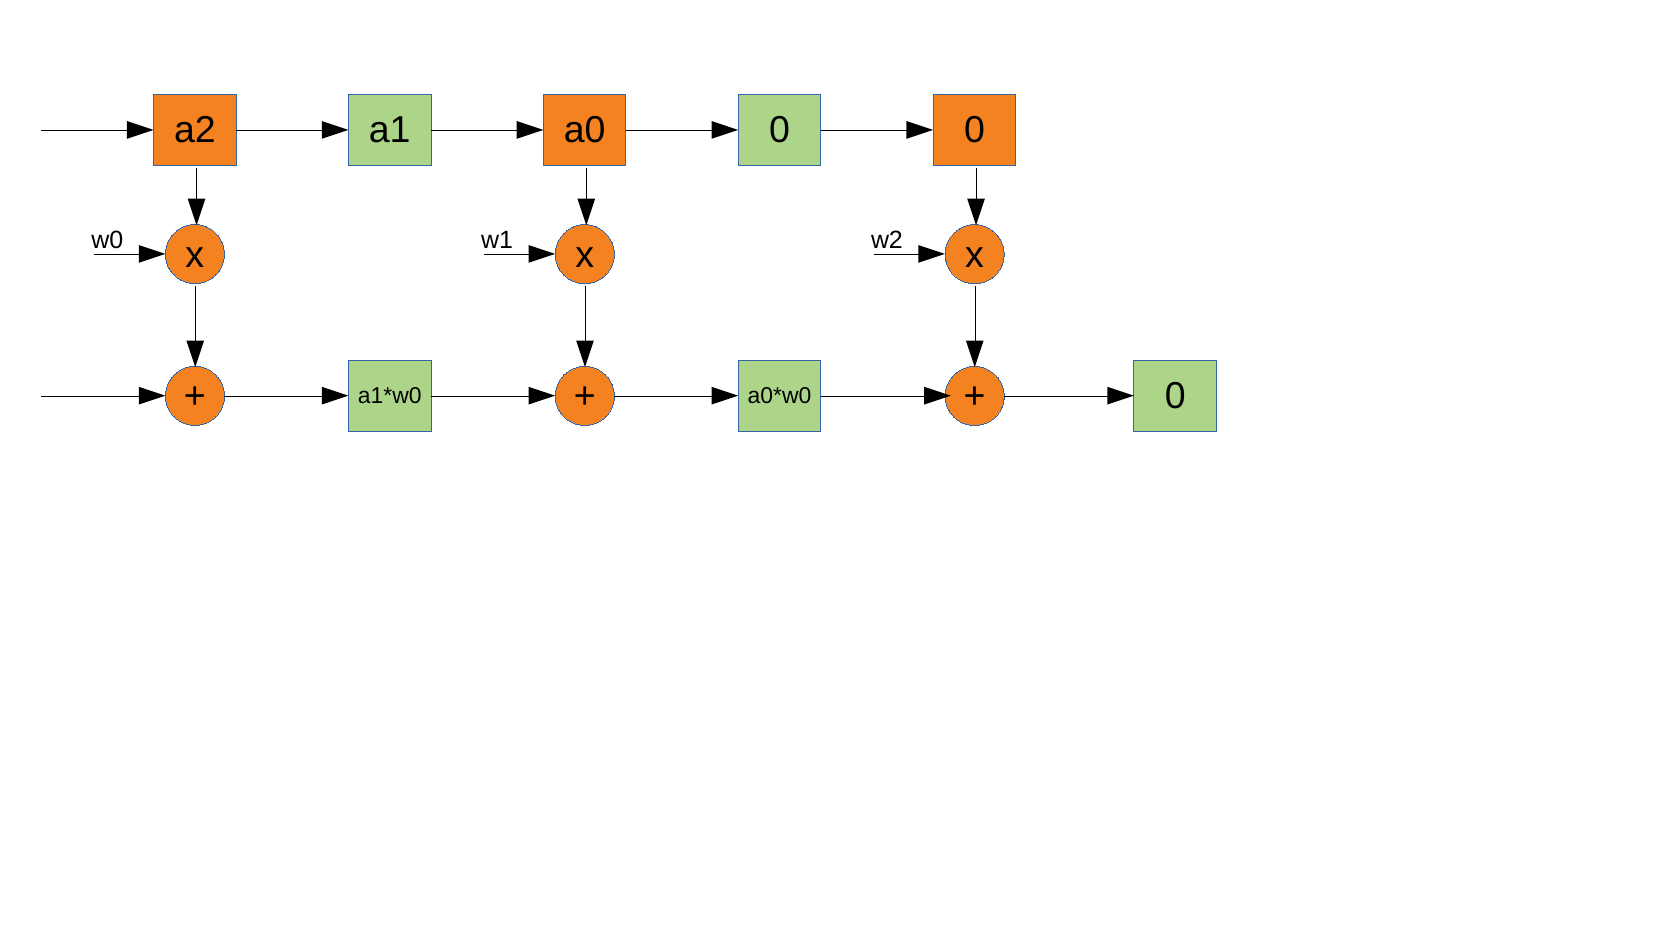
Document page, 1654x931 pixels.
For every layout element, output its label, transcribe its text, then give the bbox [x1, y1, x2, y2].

text_box + [555, 366, 615, 426]
text_box a1*w0 [348, 360, 432, 432]
text_box a1 [348, 94, 432, 166]
text_box w1 [466, 218, 529, 262]
text_box a0*w0 [738, 360, 821, 432]
text_box x [945, 224, 1005, 284]
text_box + [945, 366, 1005, 426]
text_box w0 [76, 218, 139, 262]
text_box x [165, 224, 225, 284]
text_box w2 [856, 218, 918, 262]
text_box 0 [1133, 360, 1217, 432]
text_box + [165, 366, 225, 426]
text_box a0 [543, 94, 626, 166]
text_box 0 [933, 94, 1016, 166]
text_box 0 [738, 94, 821, 166]
text_box a2 [153, 94, 237, 166]
text_box x [555, 224, 615, 284]
